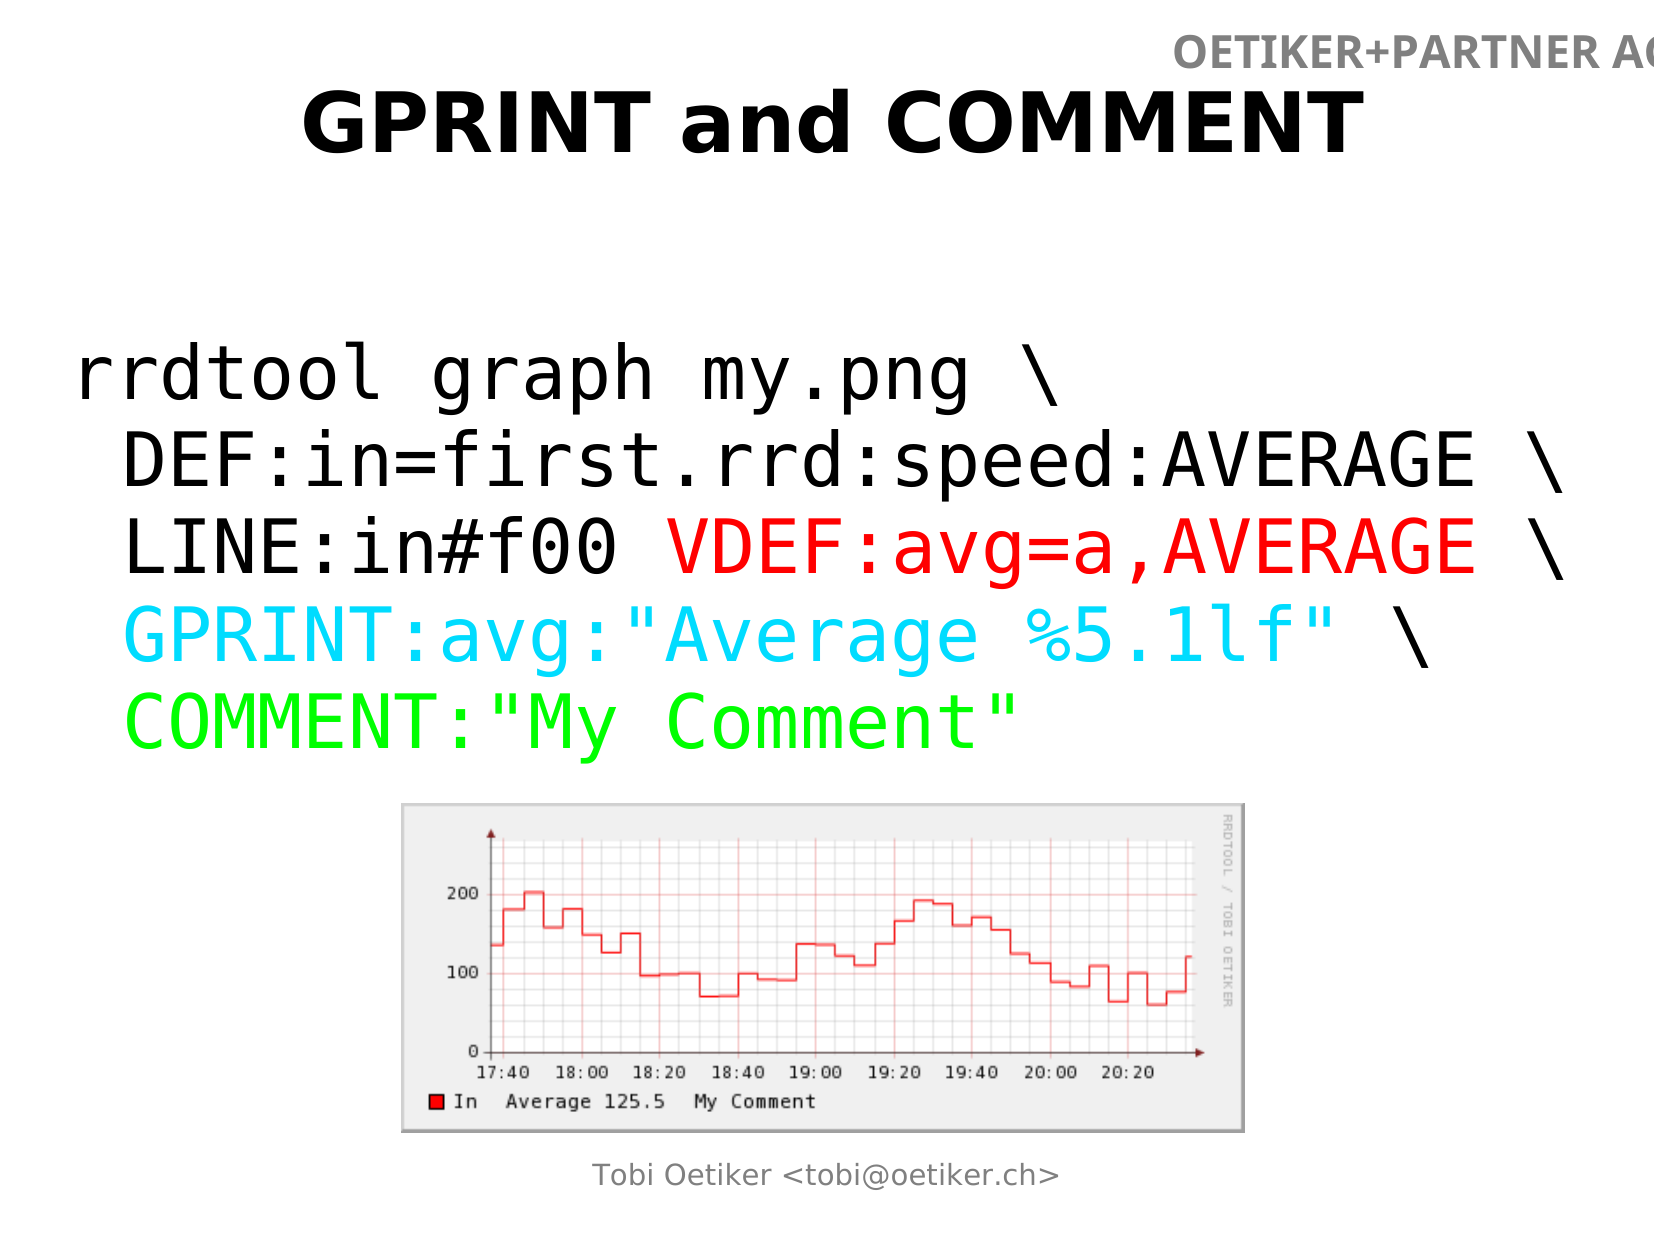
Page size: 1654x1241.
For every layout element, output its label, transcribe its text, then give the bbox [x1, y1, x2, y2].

title GPRINT and COMMENT [59, 75, 1607, 225]
list rrdtool graph my.png \ DEF:in=first.rrd:speed:AVERAGE \ LINE:in#f00 VDEF:avg=a,AVERAGE \ GPRINT:avg:"Average %5.1lf" \ COMMENT:"My Comment" [51, 329, 1571, 1099]
picture [401, 803, 1245, 1133]
